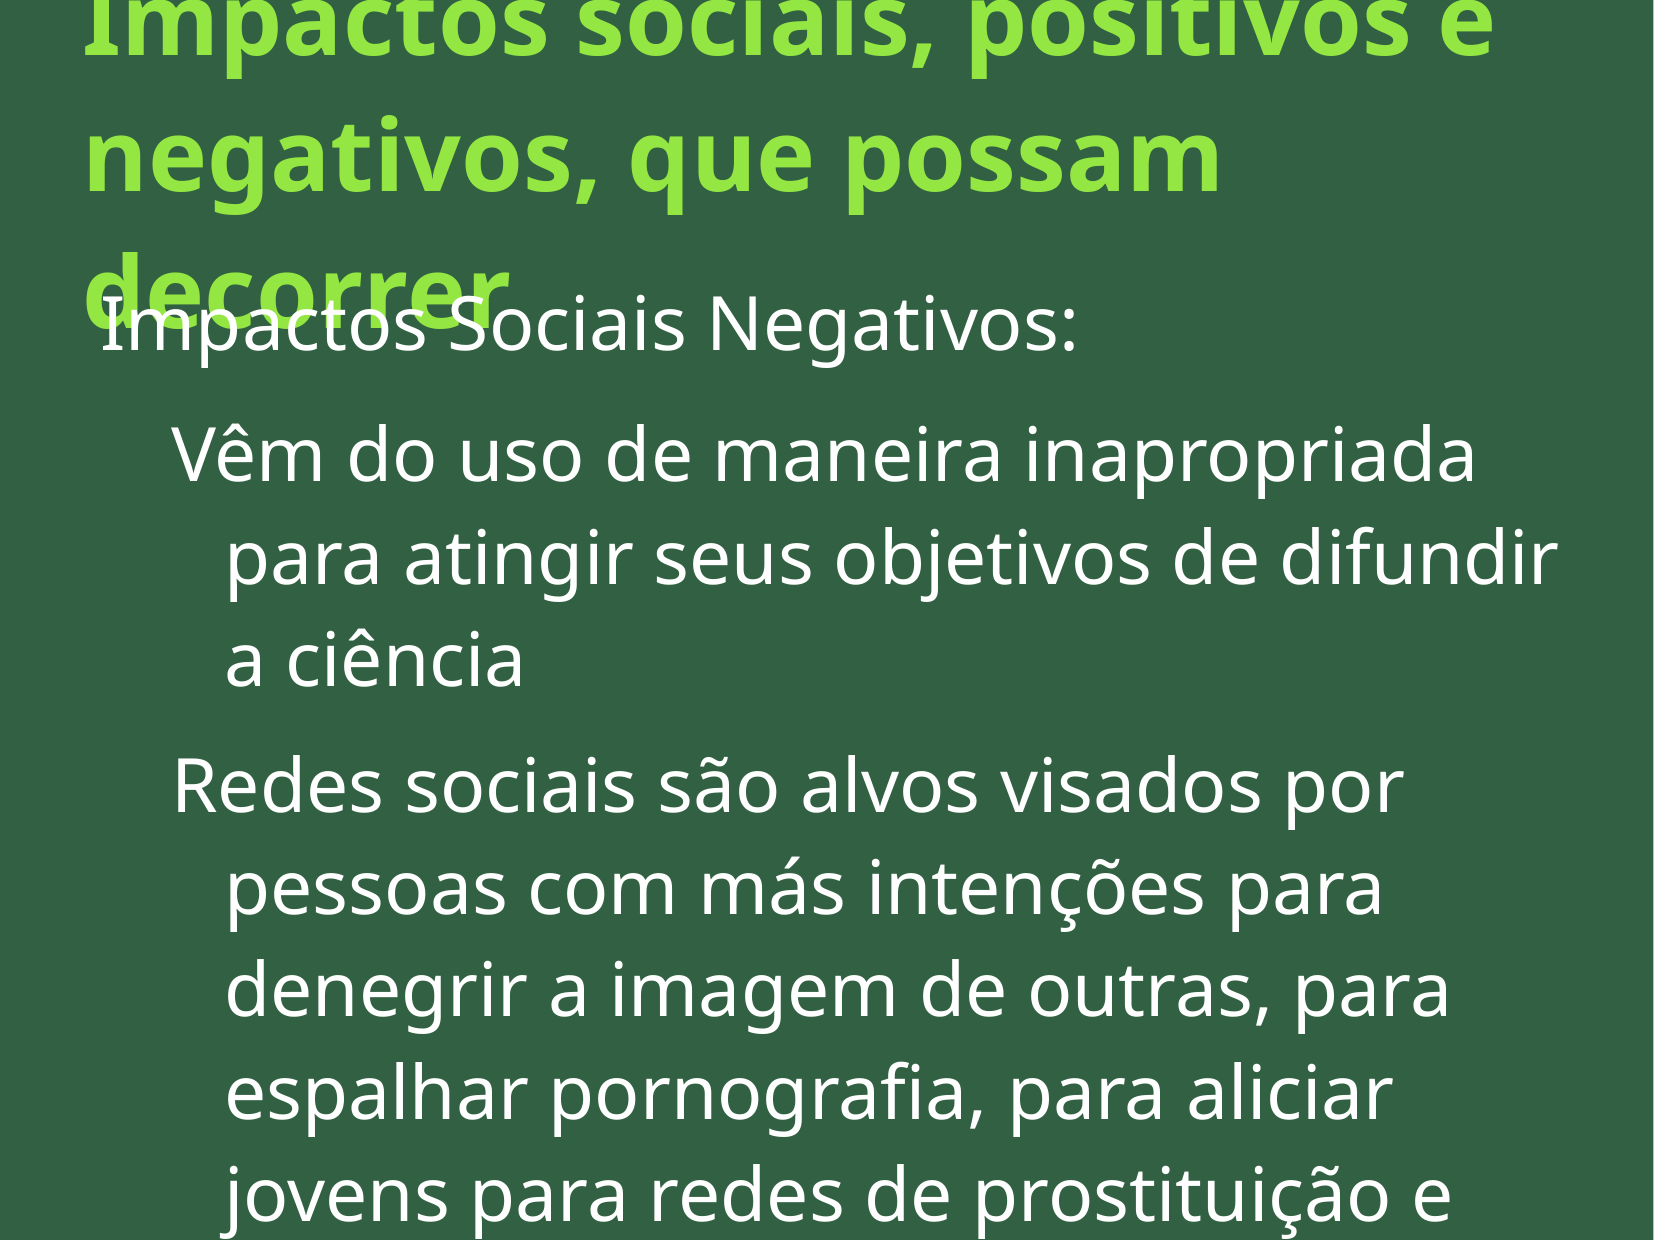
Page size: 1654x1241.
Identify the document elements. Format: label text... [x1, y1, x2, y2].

title Impactos sociais, positivos e negativos, que possam decorrer [82, 36, 1571, 269]
list Impactos Sociais Negativos: Vêm do uso de maneira inapropriada para atingir seus objetivos de difundir a ciência Redes sociais são alvos visados por pessoas com más intenções para denegrir a imagem de outras, para espalhar pornografia, para aliciar jovens para redes de prostituição e pornografia ou até mesmo incentivar jovens a atos ilícitos [82, 269, 1571, 1106]
